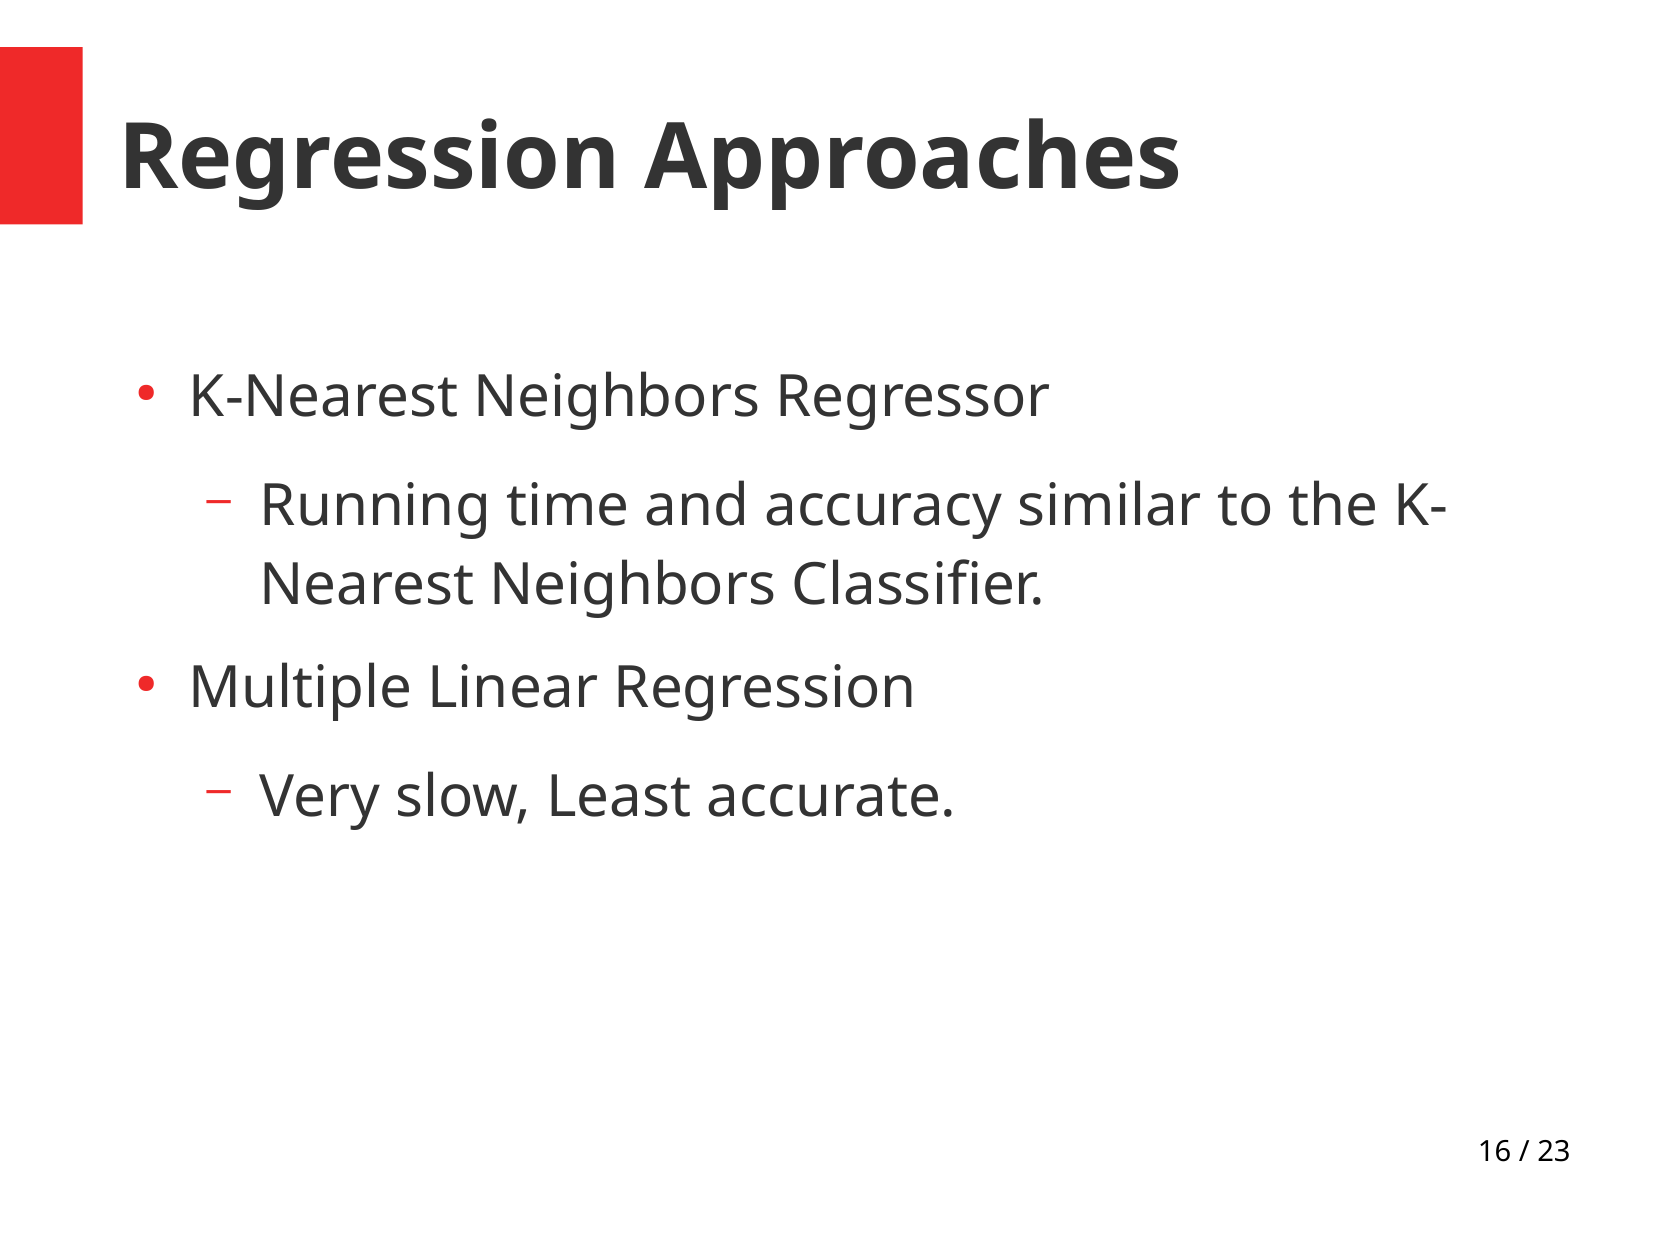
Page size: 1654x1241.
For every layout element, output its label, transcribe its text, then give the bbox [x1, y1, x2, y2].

list K-Nearest Neighbors Regressor Running time and accuracy similar to the K-Nearest Neighbors Classifier. Multiple Linear Regression Very slow, Least accurate. [118, 354, 1536, 1074]
title Regression Approaches [118, 49, 1571, 257]
